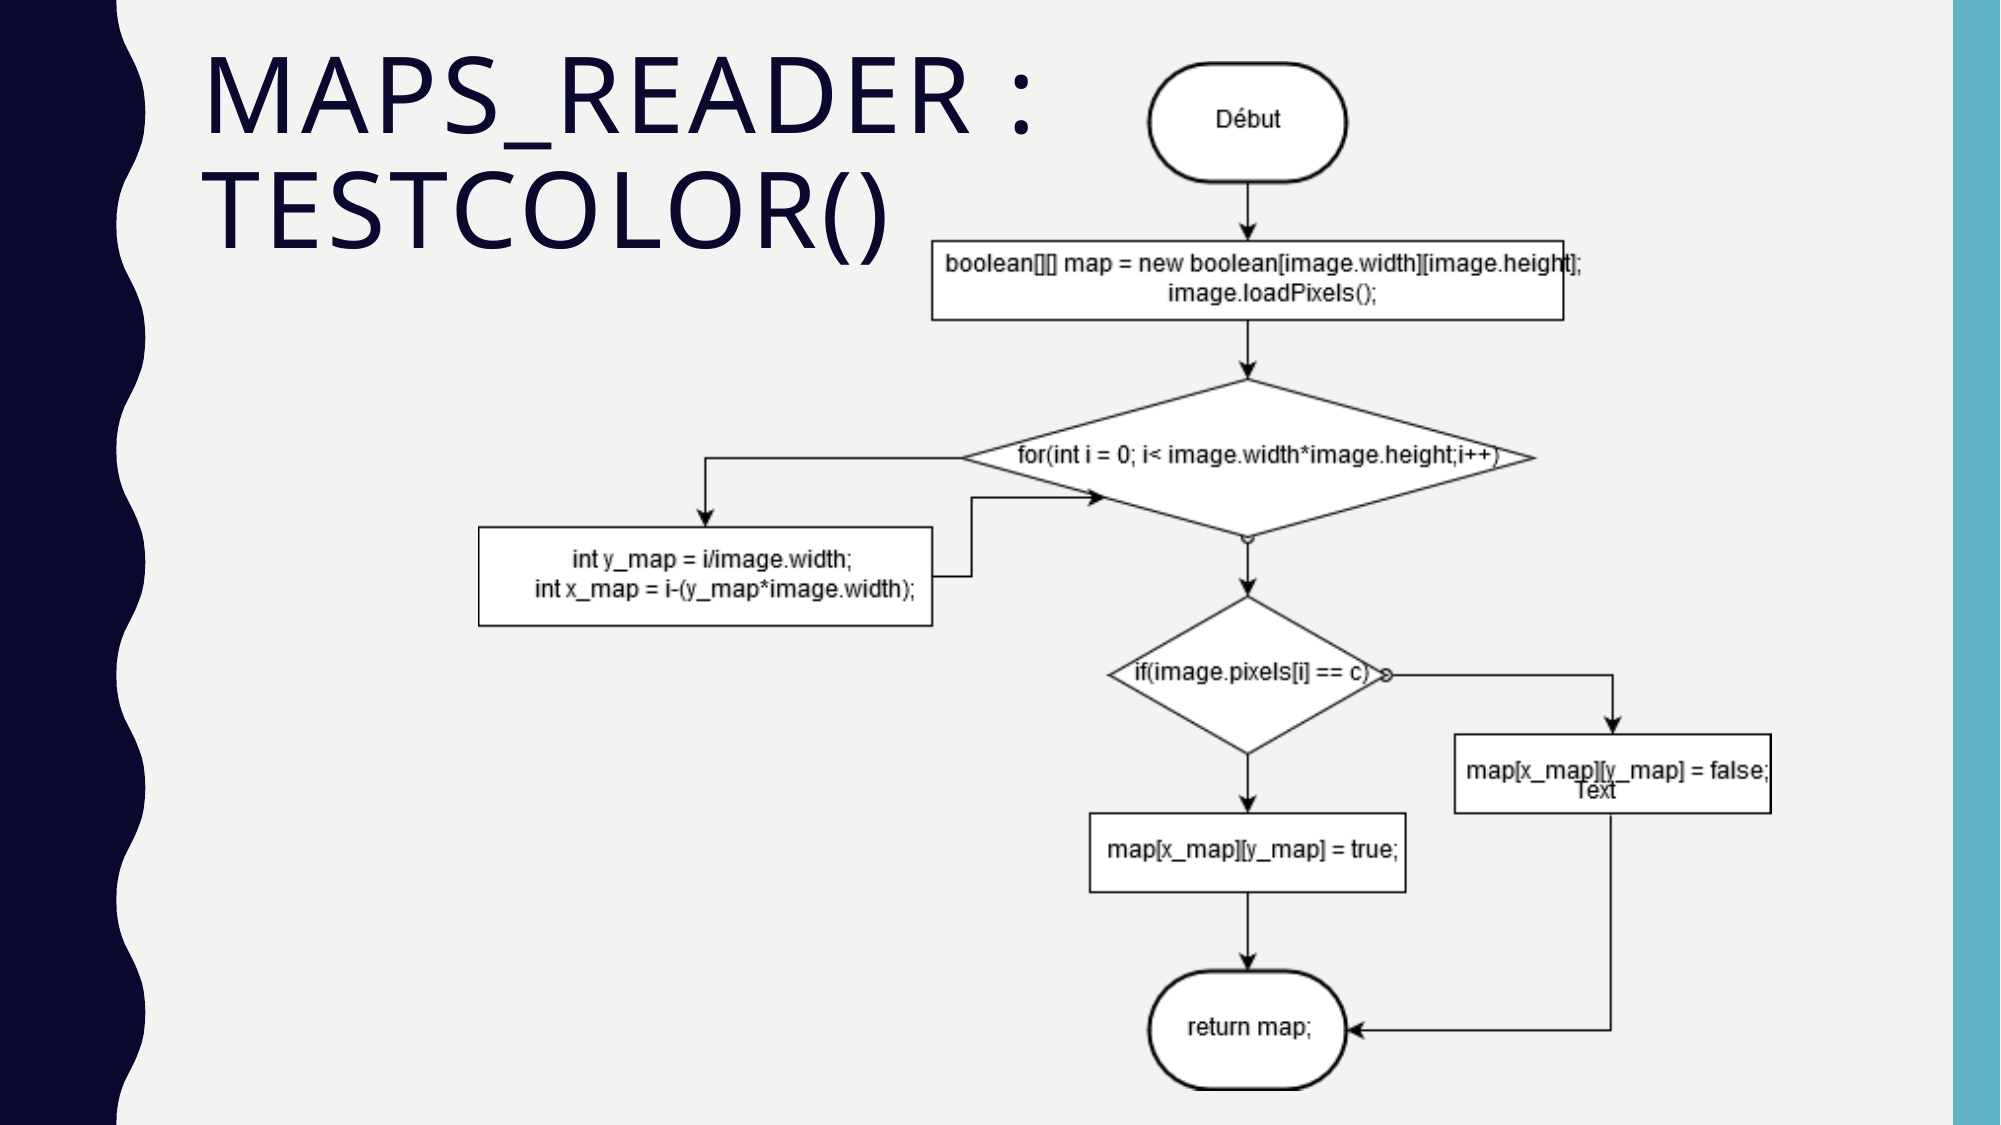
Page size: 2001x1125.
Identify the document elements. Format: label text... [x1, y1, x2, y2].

title Maps_reader : TestColor() [186, 34, 1857, 280]
picture [478, 61, 1772, 1091]
